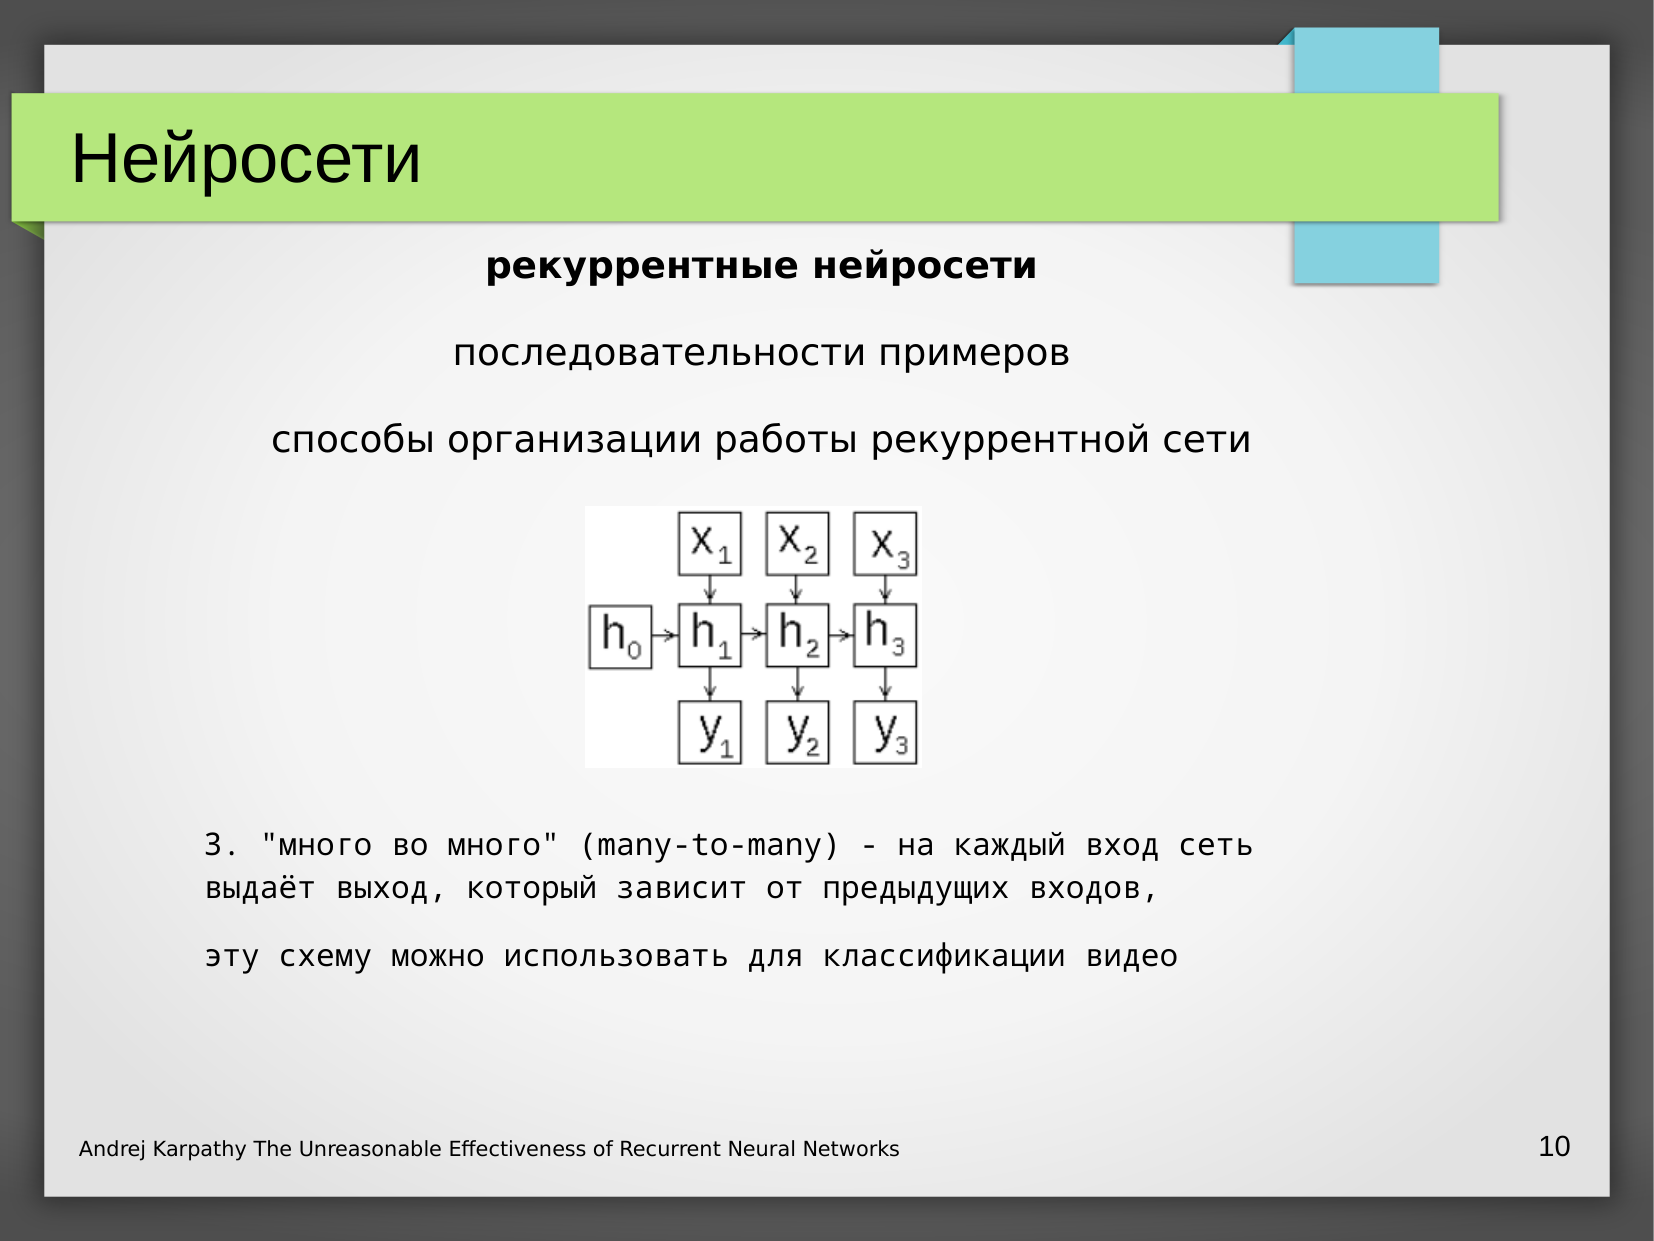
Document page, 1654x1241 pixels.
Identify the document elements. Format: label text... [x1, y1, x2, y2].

title Нейросети [70, 118, 1205, 199]
picture [0, 0, 1654, 1241]
text_box рекуррентные нейросети последовательности примеров способы организации работы рекуррентной сети [224, 236, 1300, 513]
text_box Andrej Karpathy The Unreasonable Effectiveness of Recurrent Neural Networks [64, 1130, 922, 1170]
text_box 3. "много во много" (many-to-many) - на каждый вход сеть выдаёт выход, который зависит от предыдущих входов, эту схему можно использовать для классификации видео [188, 814, 1378, 1046]
